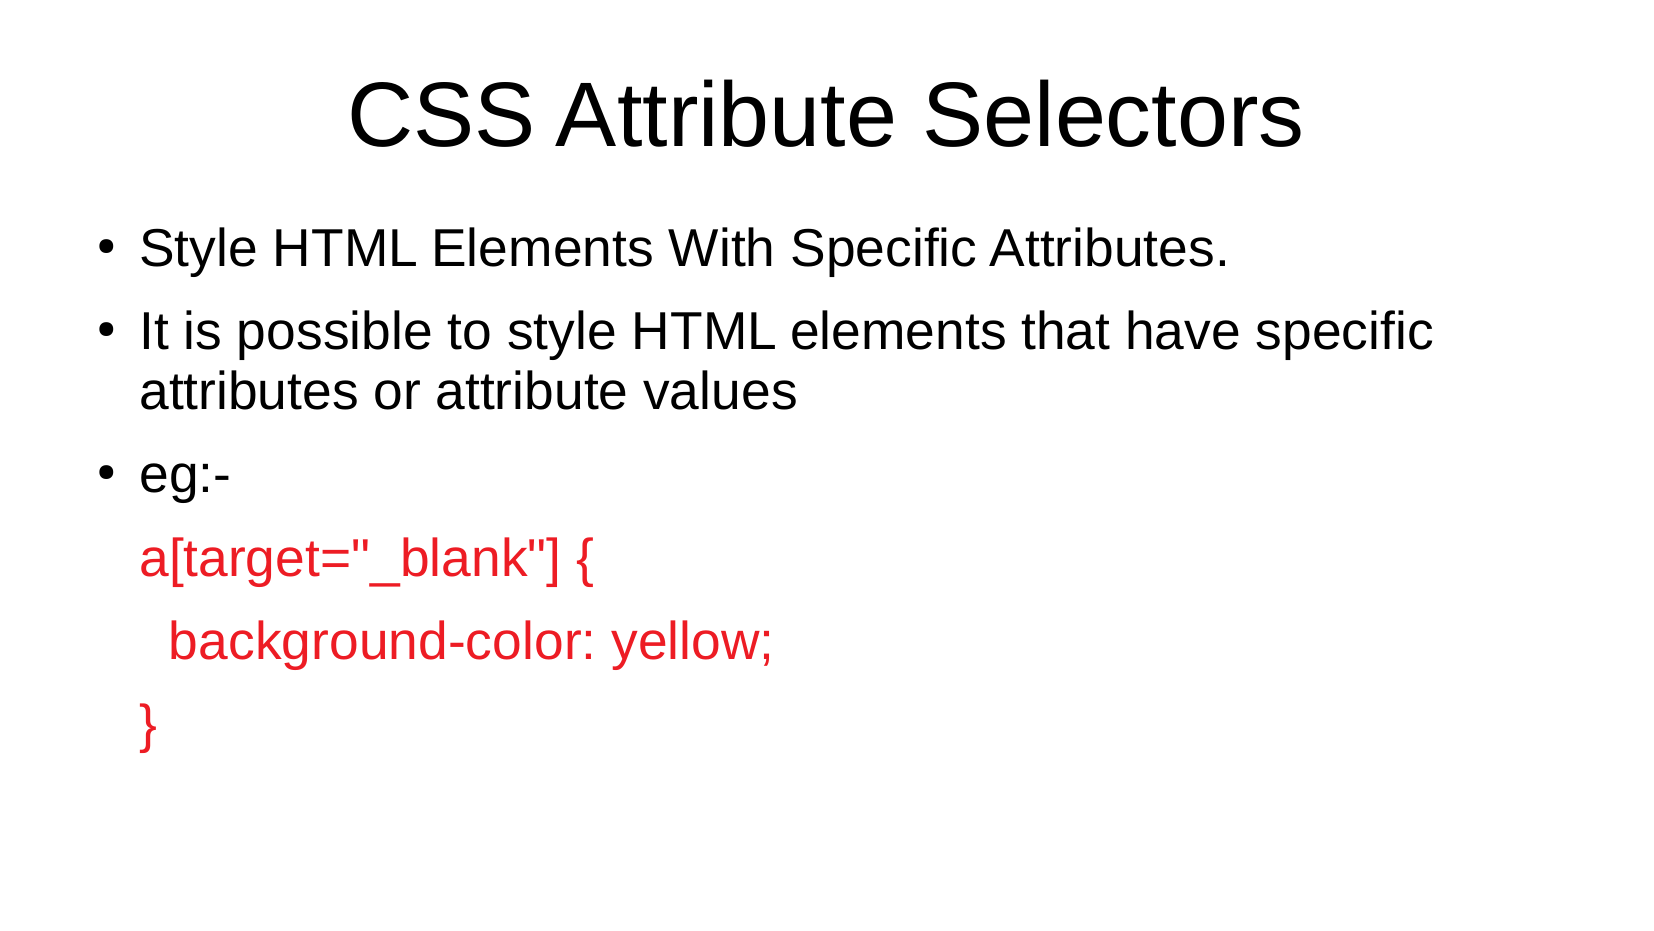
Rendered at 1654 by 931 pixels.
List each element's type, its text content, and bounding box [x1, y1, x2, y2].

list Style HTML Elements With Specific Attributes. It is possible to style HTML elements that have specific attributes or attribute values eg:- a[target="_blank"] { background-color: yellow; } [82, 217, 1571, 758]
title CSS Attribute Selectors [82, 37, 1571, 193]
